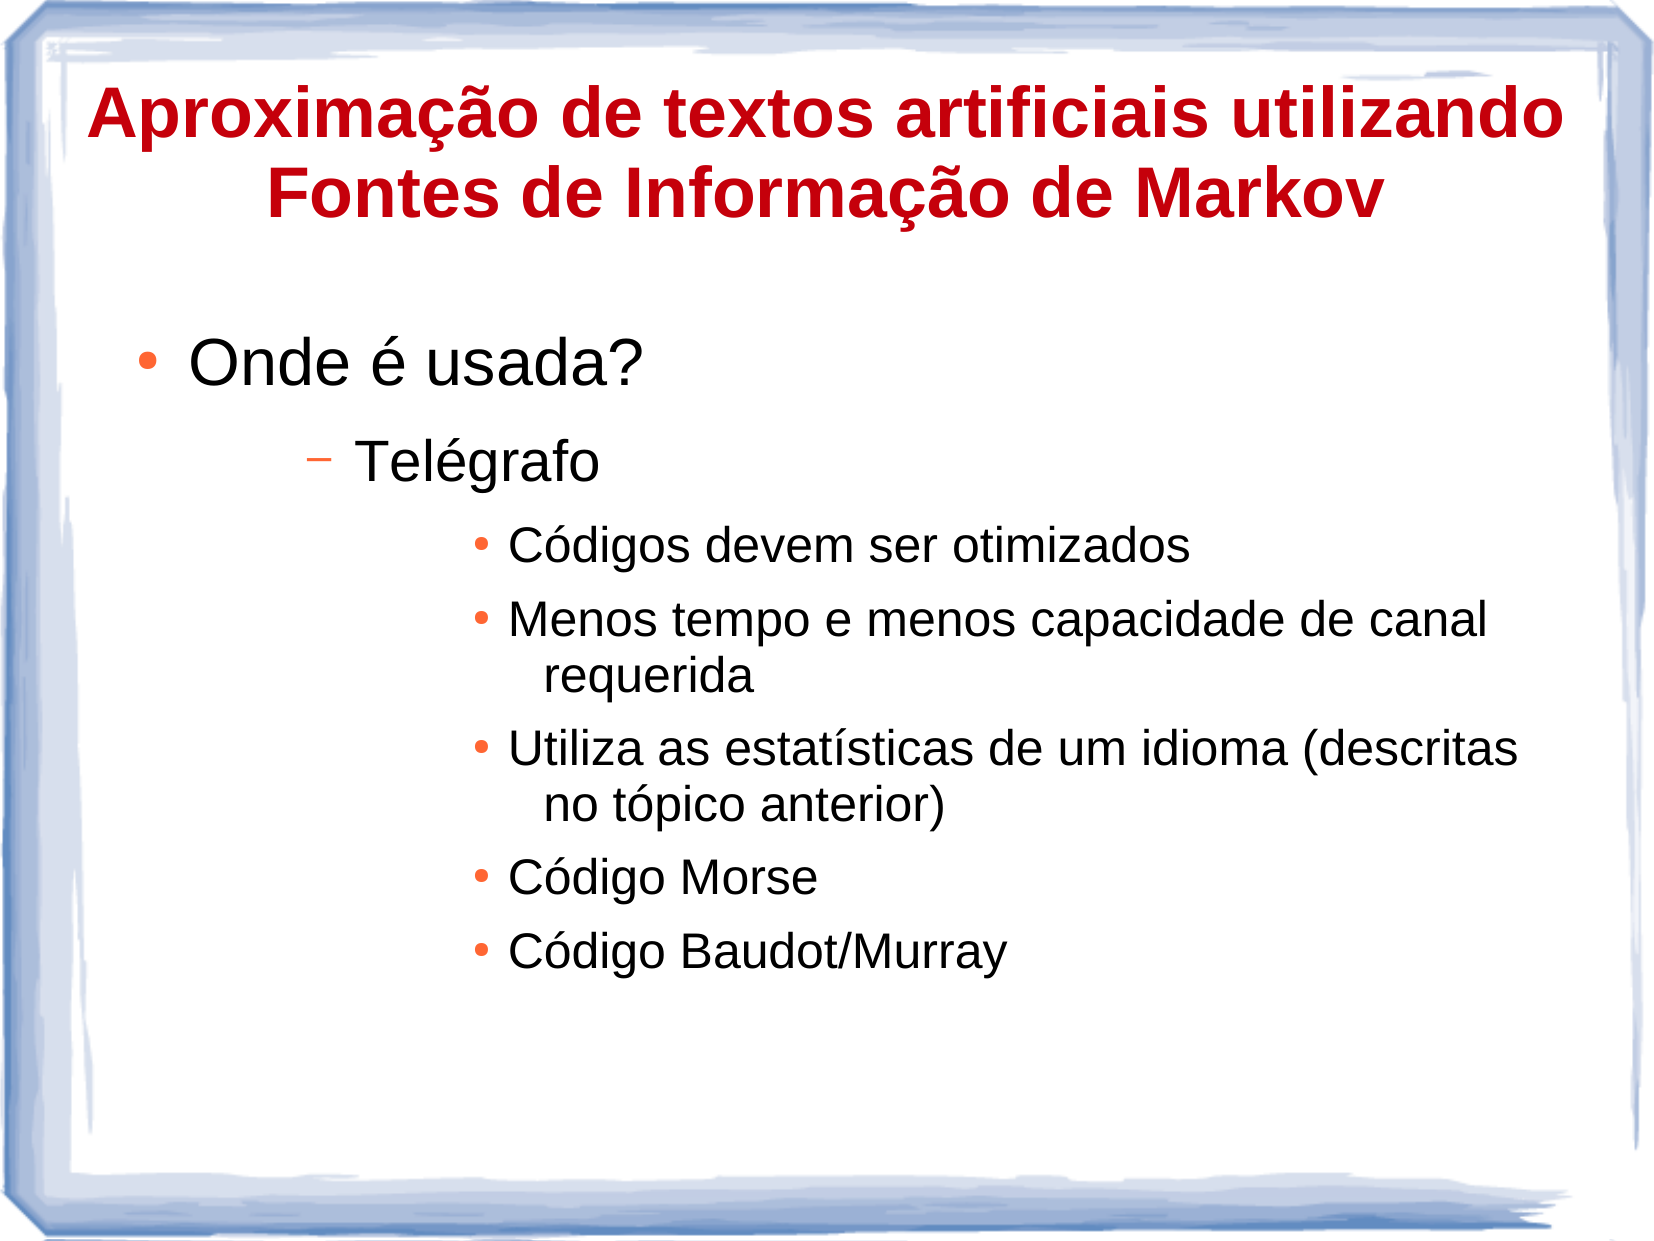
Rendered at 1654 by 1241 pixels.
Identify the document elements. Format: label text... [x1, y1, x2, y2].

picture [0, 0, 1654, 1241]
list Onde é usada? Telégrafo Códigos devem ser otimizados Menos tempo e menos capacidade de canal requerida Utiliza as estatísticas de um idioma (descritas no tópico anterior) Código Morse Código Baudot/Murray [118, 324, 1571, 1045]
title Aproximação de textos artificiais utilizando Fontes de Informação de Markov [82, 49, 1571, 257]
